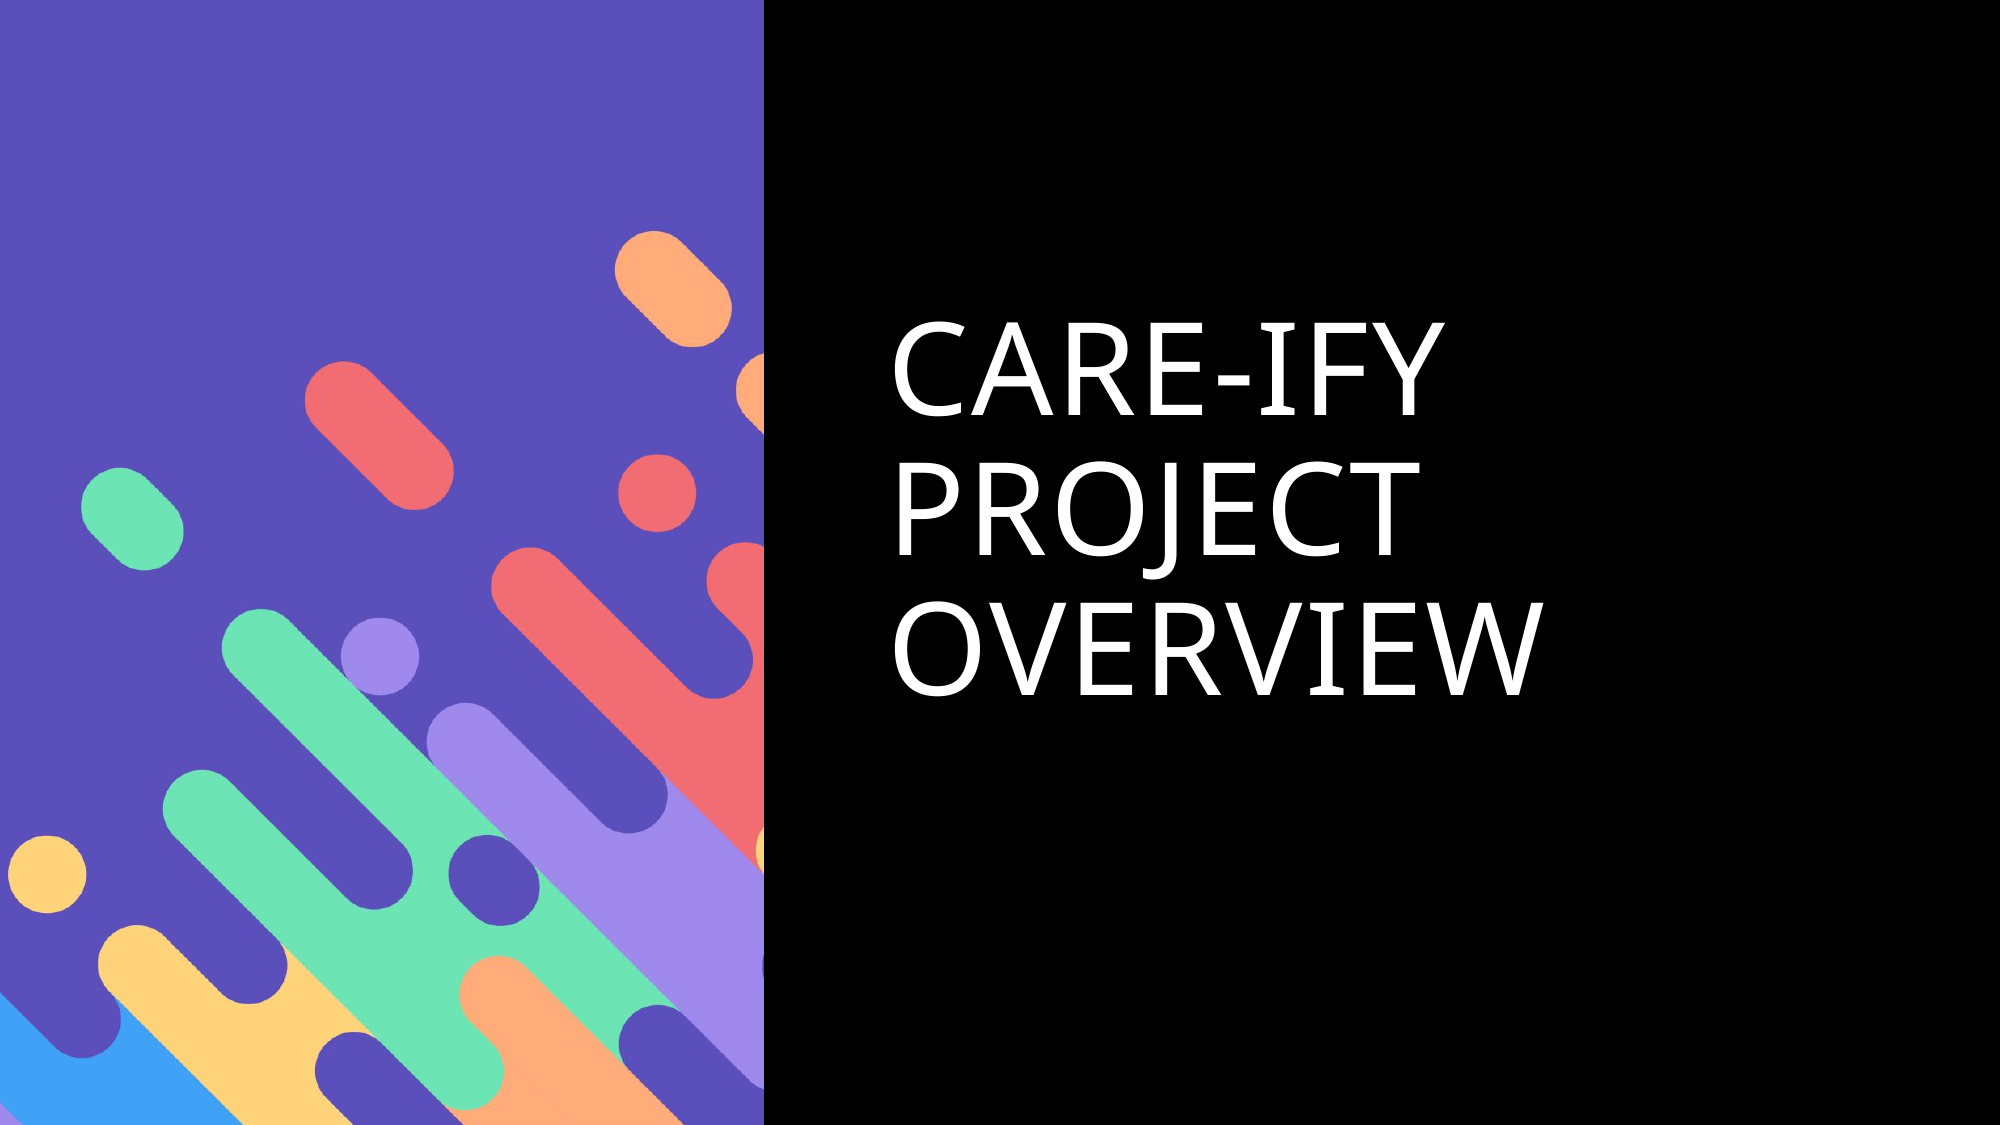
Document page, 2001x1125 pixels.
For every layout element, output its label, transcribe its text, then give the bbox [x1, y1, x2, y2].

text_box [764, 0, 2000, 1125]
picture [0, 0, 764, 1125]
title Care-ify Project Overview [872, 104, 1843, 731]
